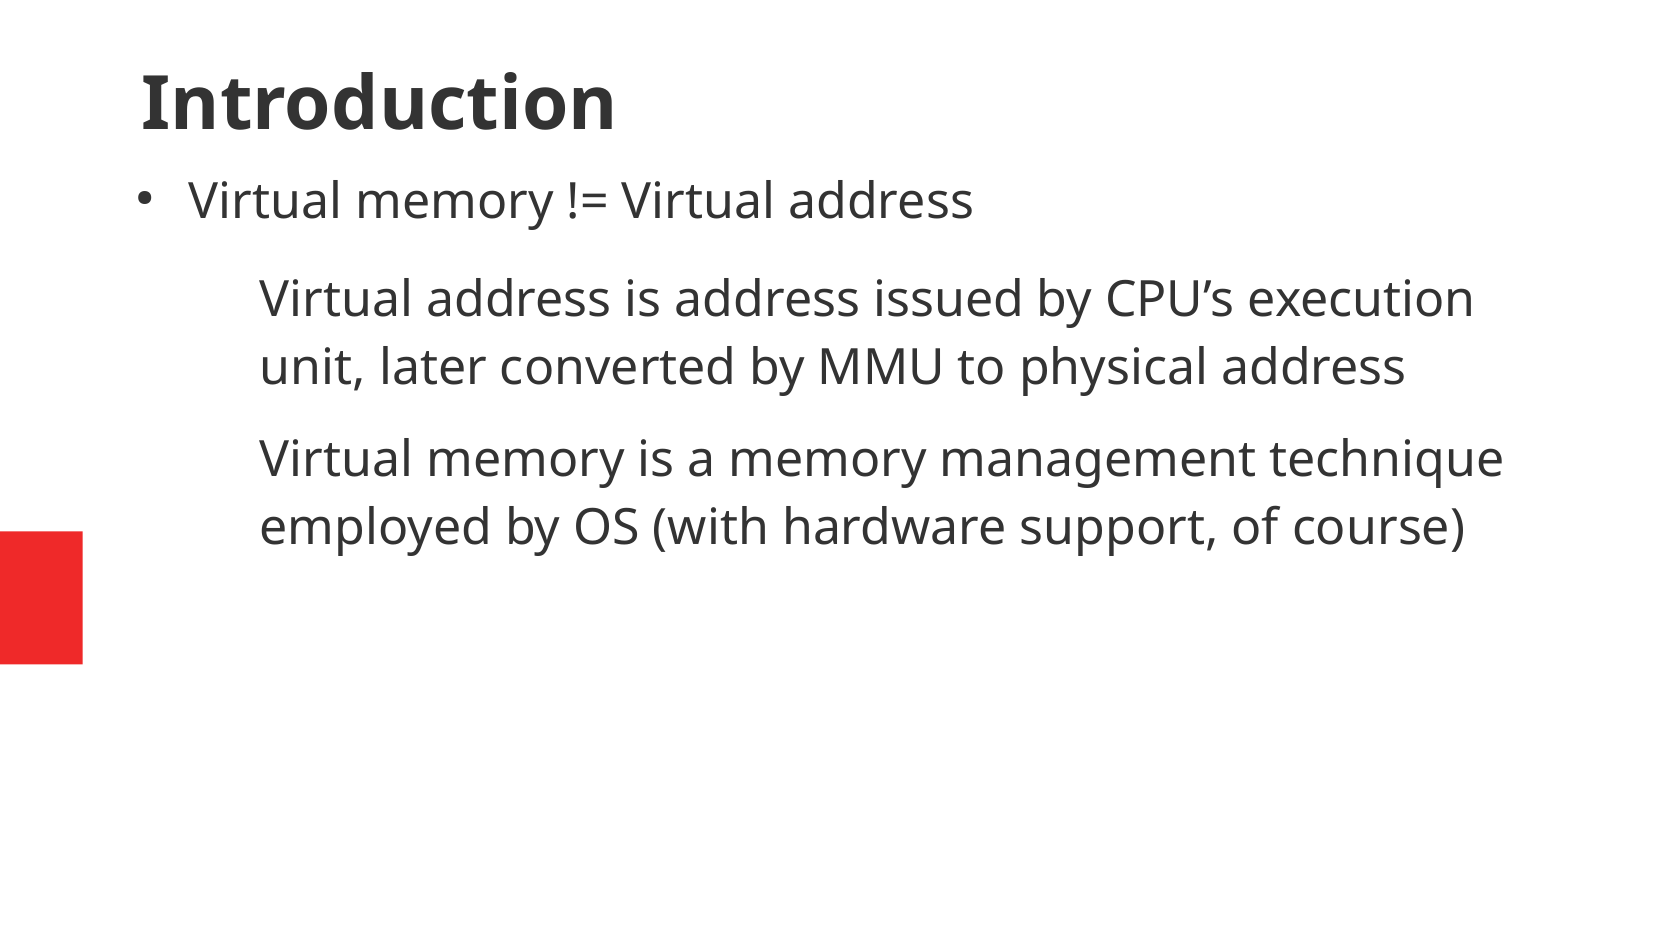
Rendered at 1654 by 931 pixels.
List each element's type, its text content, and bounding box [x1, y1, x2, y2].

list Virtual memory != Virtual address Virtual address is address issued by CPU’s execution unit, later converted by MMU to physical address Virtual memory is a memory management technique employed by OS (with hardware support, of course) [118, 165, 1524, 698]
title Introduction [141, 11, 1548, 189]
